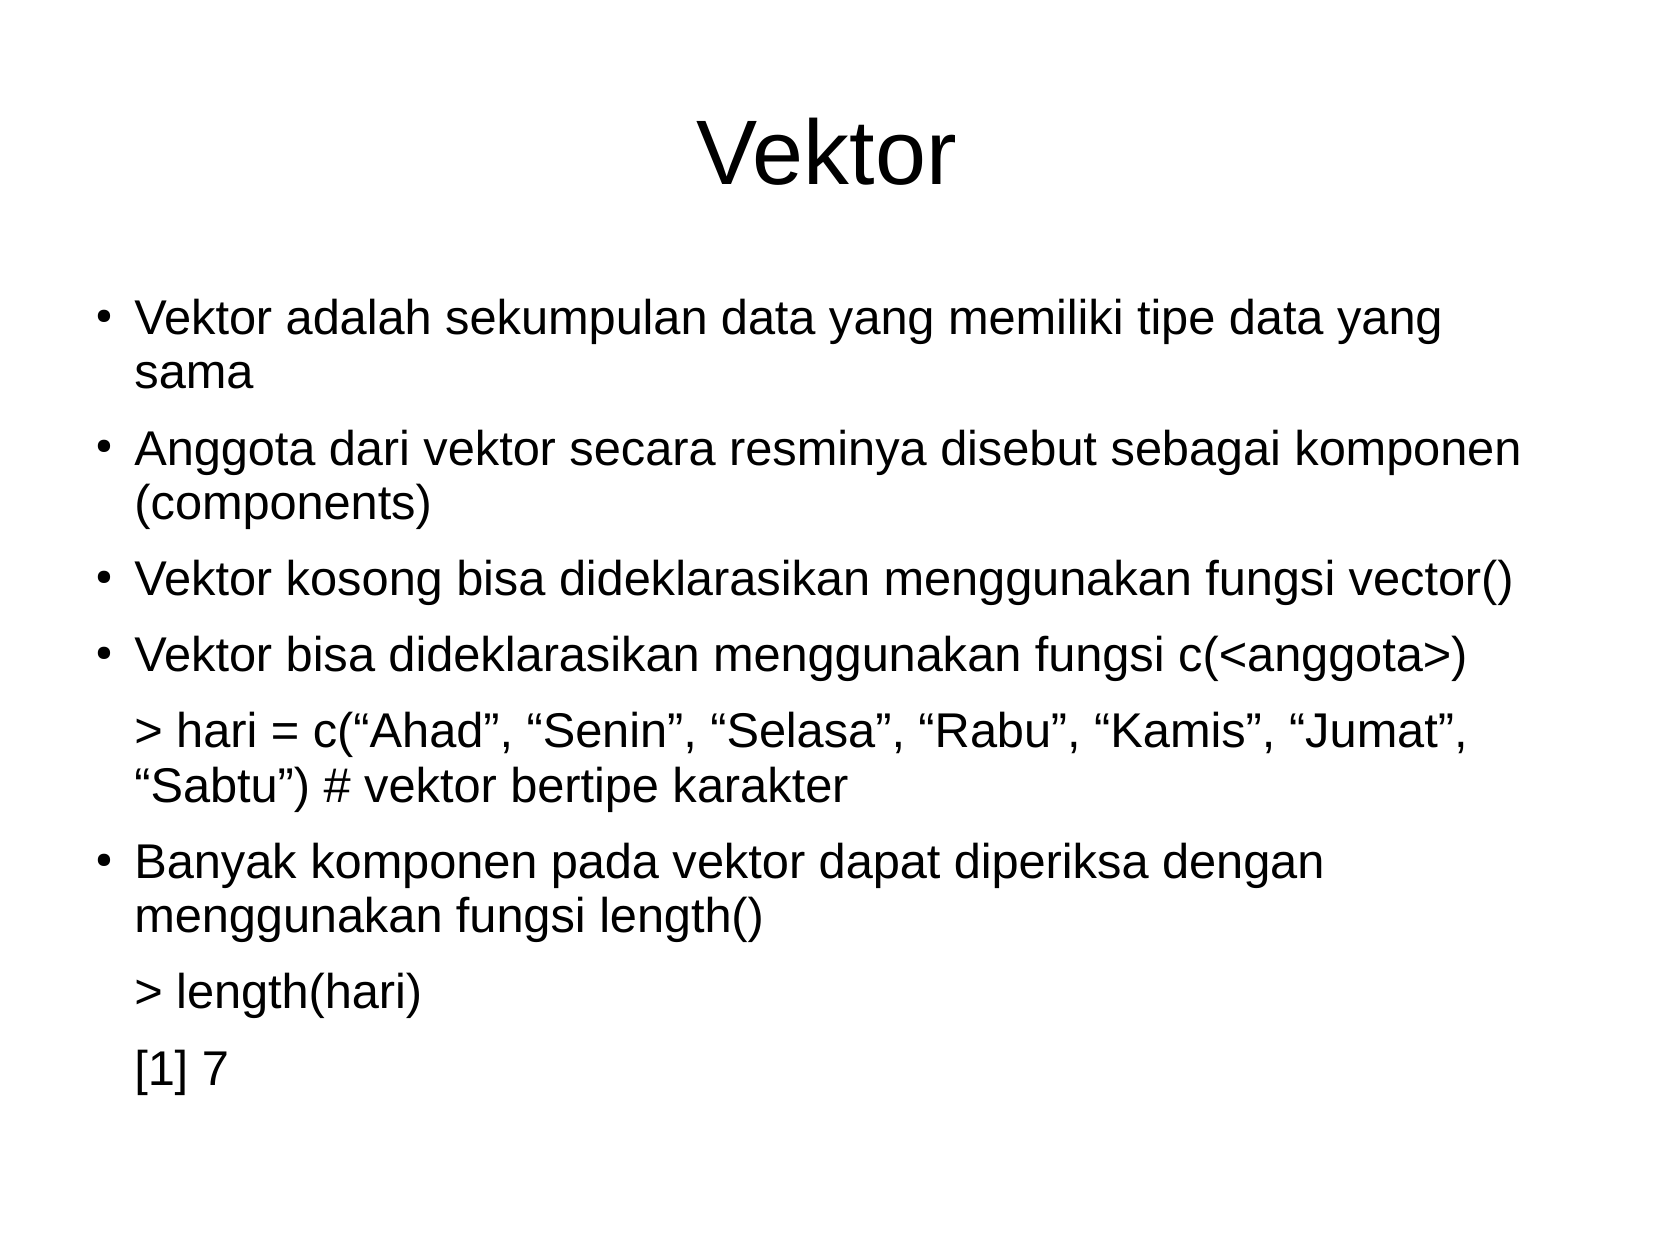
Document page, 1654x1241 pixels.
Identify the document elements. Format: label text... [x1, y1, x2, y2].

list Vektor adalah sekumpulan data yang memiliki tipe data yang sama Anggota dari vektor secara resminya disebut sebagai komponen (components) Vektor kosong bisa dideklarasikan menggunakan fungsi vector() Vektor bisa dideklarasikan menggunakan fungsi c(<anggota>) > hari = c(“Ahad”, “Senin”, “Selasa”, “Rabu”, “Kamis”, “Jumat”, “Sabtu”) # vektor bertipe karakter Banyak komponen pada vektor dapat diperiksa dengan menggunakan fungsi length() > length(hari) [1] 7 [82, 290, 1571, 1111]
title Vektor [82, 49, 1571, 257]
